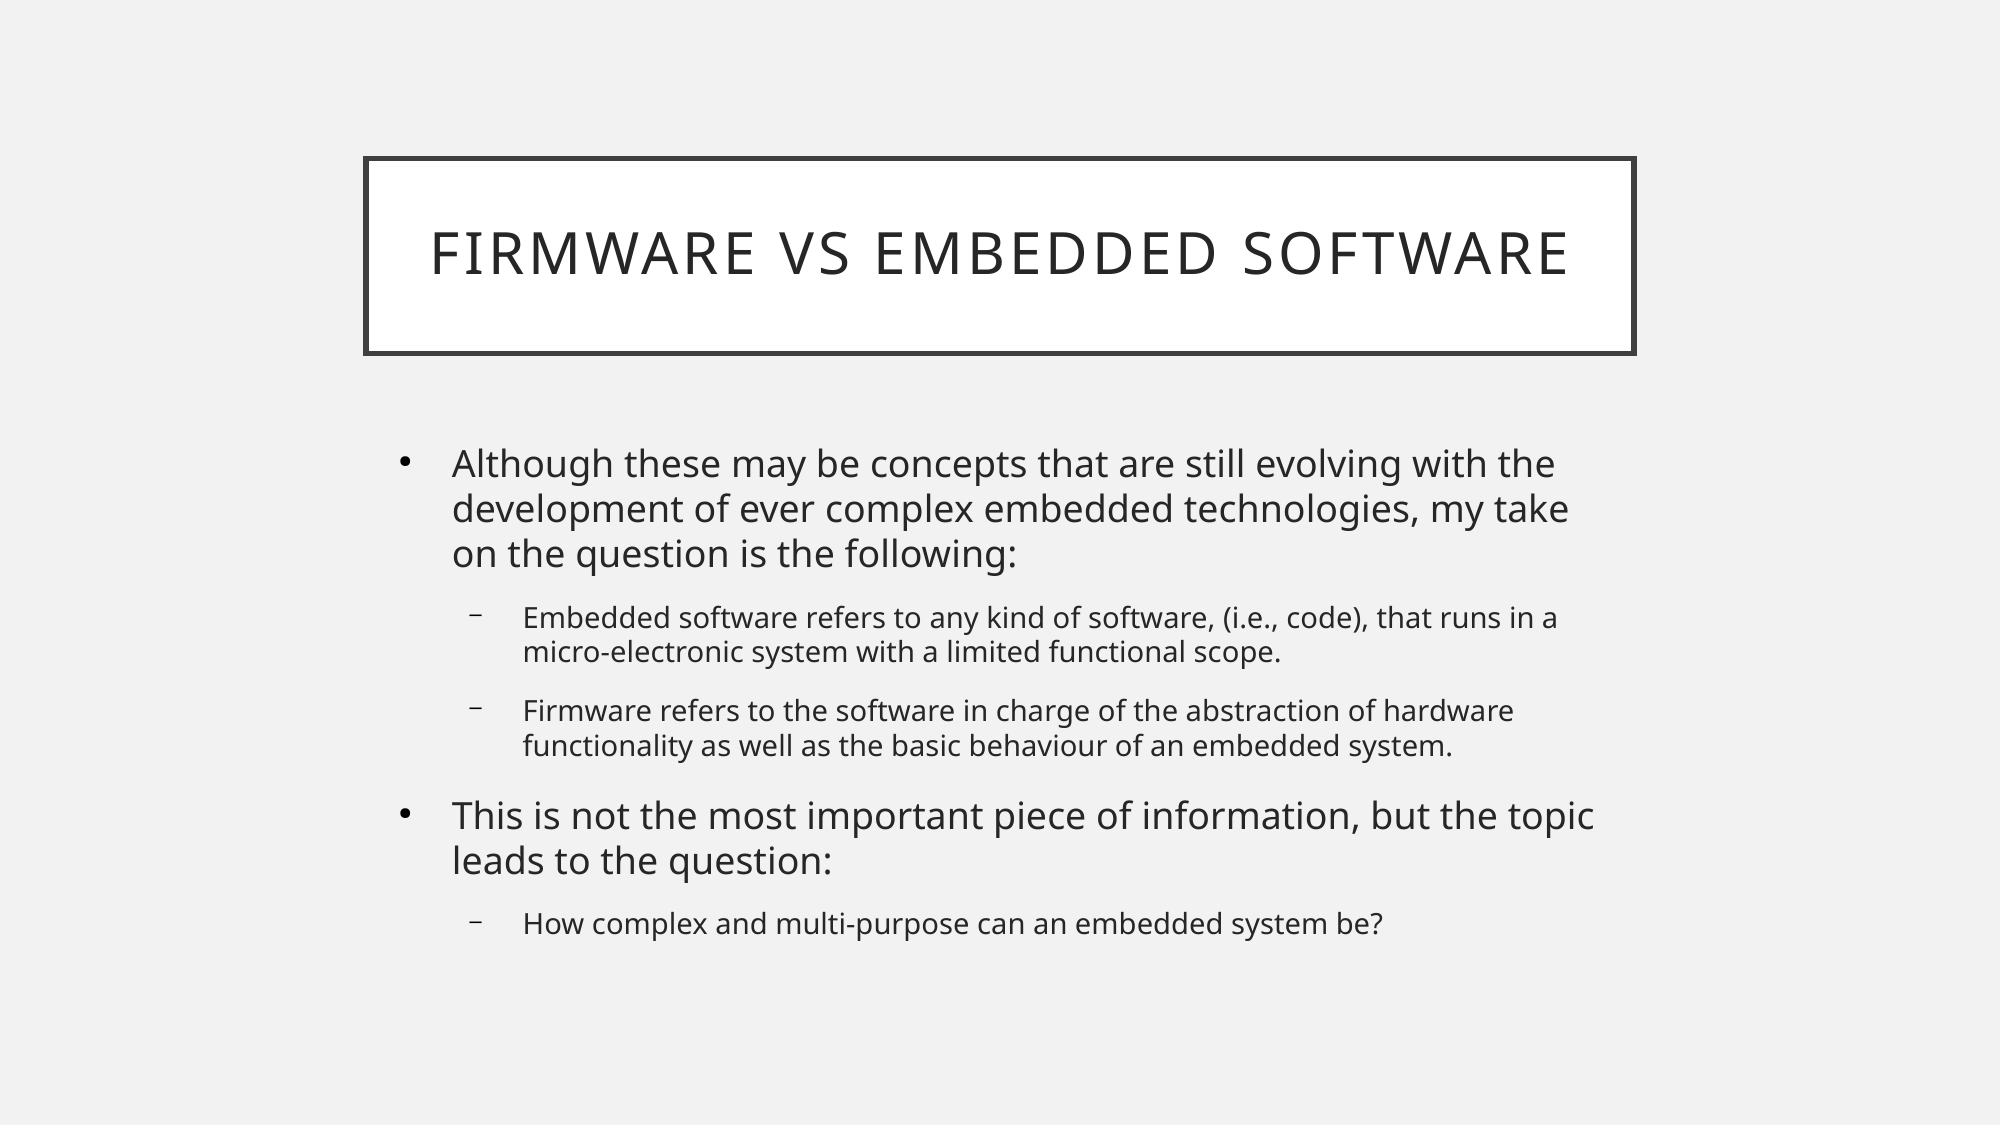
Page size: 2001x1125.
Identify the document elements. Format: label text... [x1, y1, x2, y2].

list Although these may be concepts that are still evolving with the development of ever complex embedded technologies, my take on the question is the following: Embedded software refers to any kind of software, (i.e., code), that runs in a micro-electronic system with a limited functional scope. Firmware refers to the software in charge of the abstraction of hardware functionality as well as the basic behaviour of an embedded system. This is not the most important piece of information, but the topic leads to the question: How complex and multi-purpose can an embedded system be? [366, 432, 1634, 942]
title Firmware vs embedded software [366, 158, 1634, 354]
